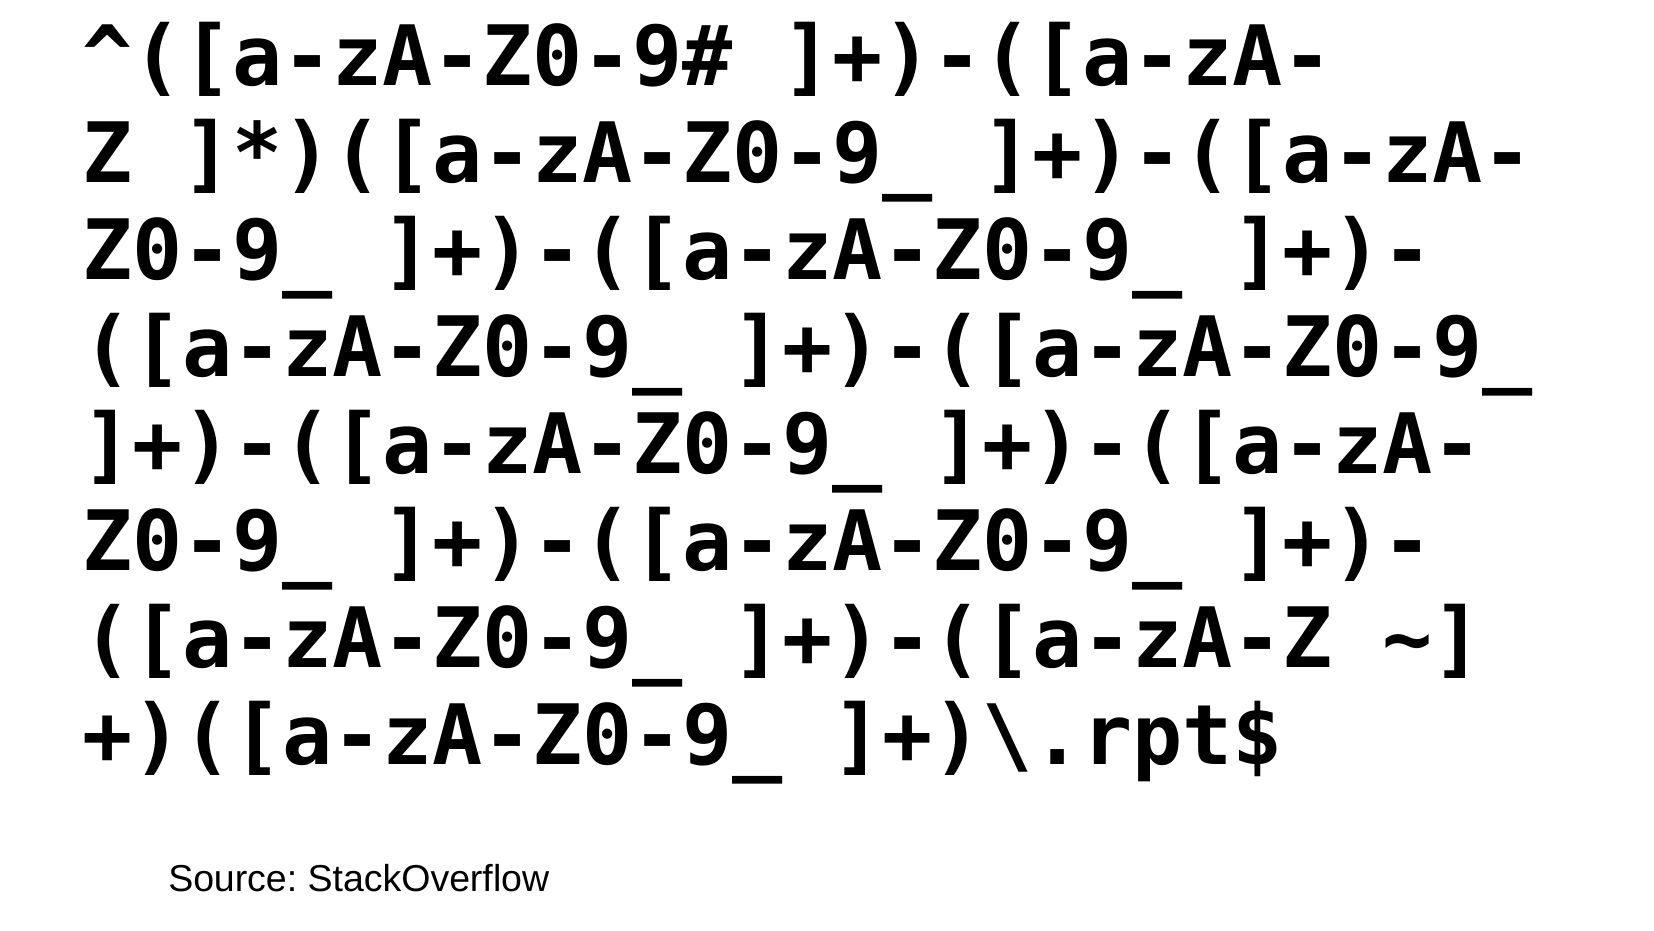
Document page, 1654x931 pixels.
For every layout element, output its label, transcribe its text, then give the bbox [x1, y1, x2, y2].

subtitle ^([a-zA-Z0-9# ]+)-([a-zA-Z ]*)([a-zA-Z0-9_ ]+)-([a-zA-Z0-9_ ]+)-([a-zA-Z0-9_ ]+)-([a-zA-Z0-9_ ]+)-([a-zA-Z0-9_ ]+)-([a-zA-Z0-9_ ]+)-([a-zA-Z0-9_ ]+)-([a-zA-Z0-9_ ]+)-([a-zA-Z0-9_ ]+)-([a-zA-Z ~]+)([a-zA-Z0-9_ ]+)\.rpt$ [82, 8, 1571, 785]
text_box Source: StackOverflow [153, 850, 565, 908]
